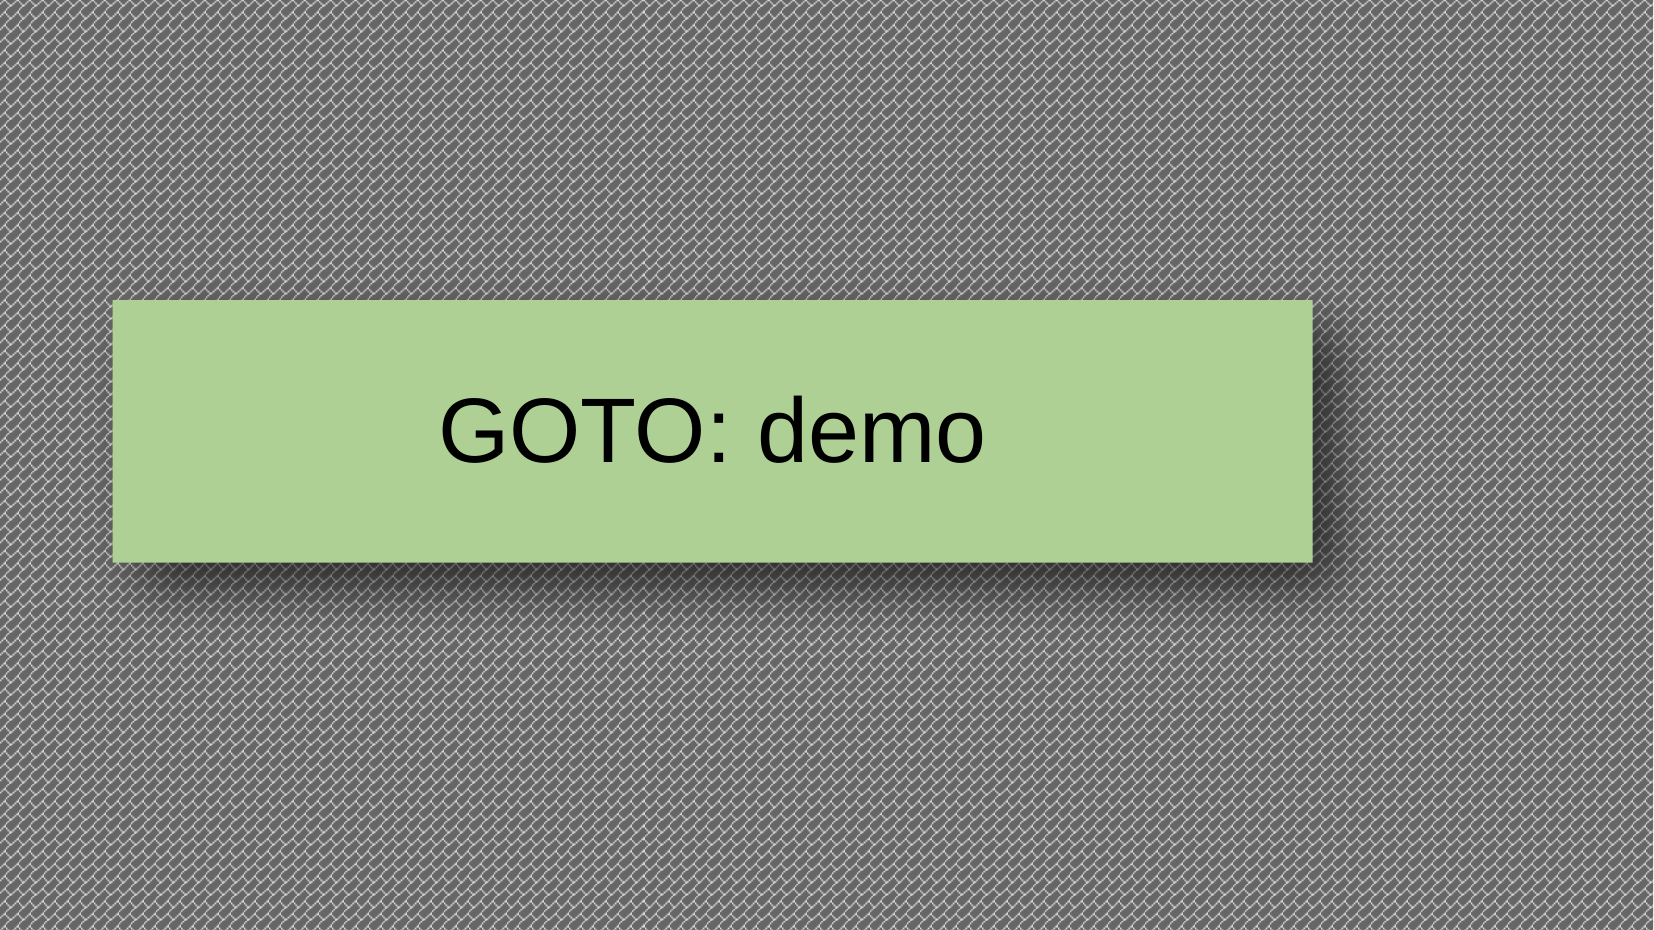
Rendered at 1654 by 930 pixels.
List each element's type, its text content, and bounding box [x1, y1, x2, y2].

title GOTO: demo [112, 300, 1313, 563]
picture [0, 0, 1654, 930]
